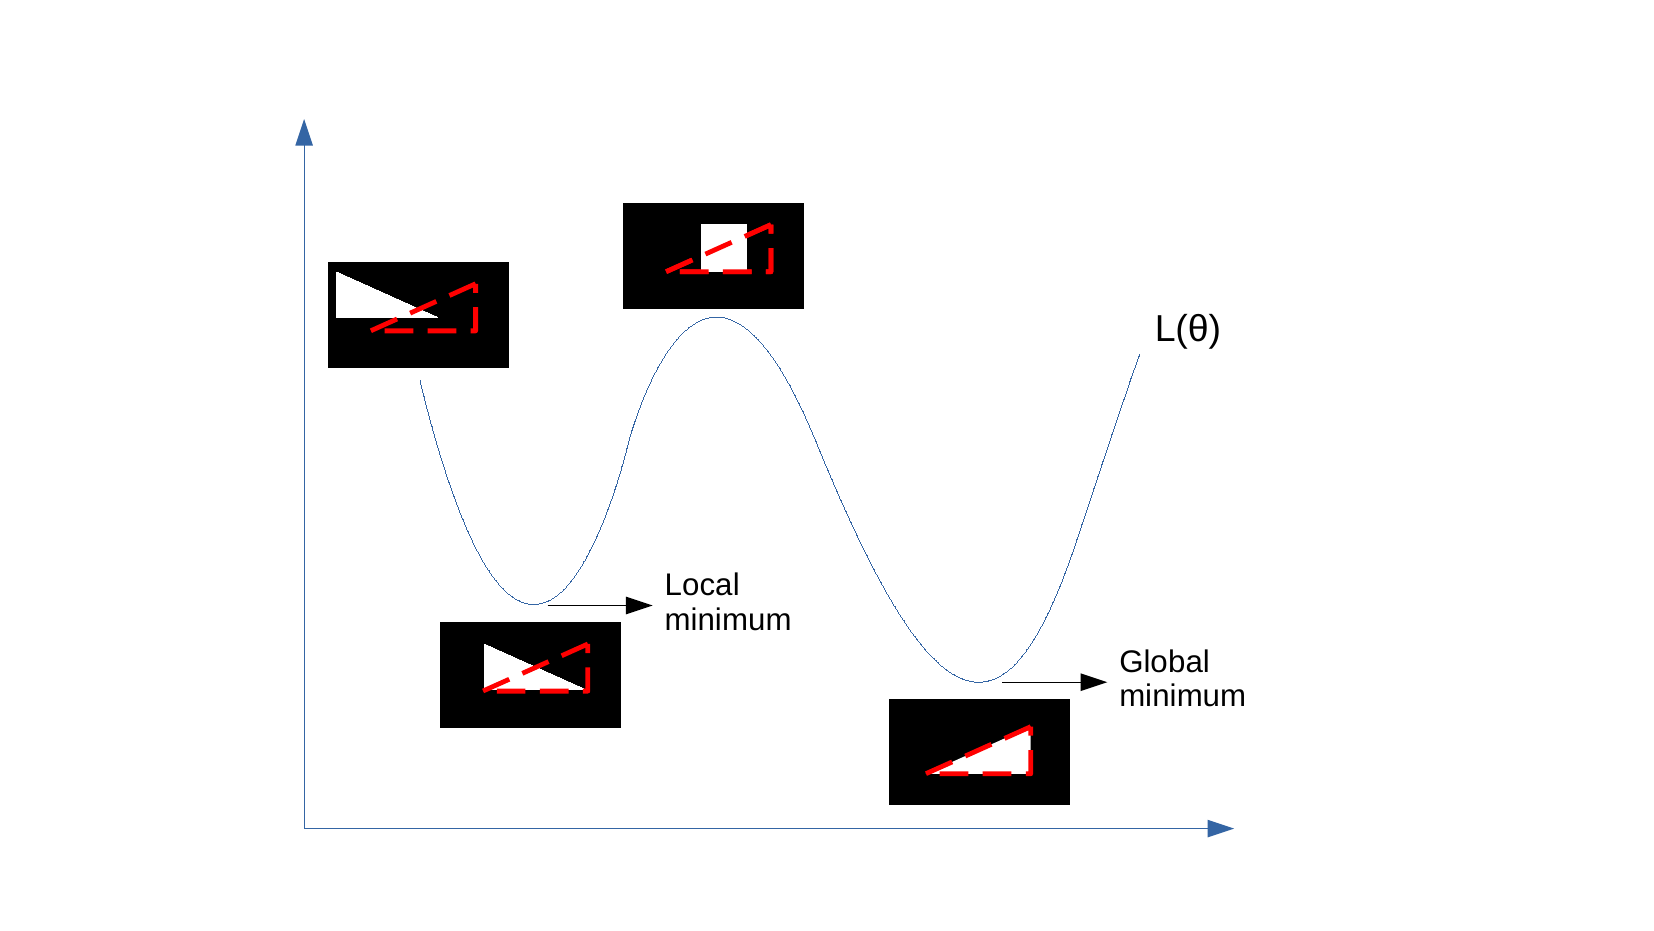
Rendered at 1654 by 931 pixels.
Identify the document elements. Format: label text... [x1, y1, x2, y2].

text_box Global minimum [1104, 636, 1285, 721]
text_box [889, 699, 1070, 805]
text_box [328, 262, 509, 368]
text_box L(θ) [1140, 300, 1321, 357]
text_box [623, 203, 804, 309]
text_box [440, 622, 621, 728]
text_box Local minimum [649, 559, 830, 645]
